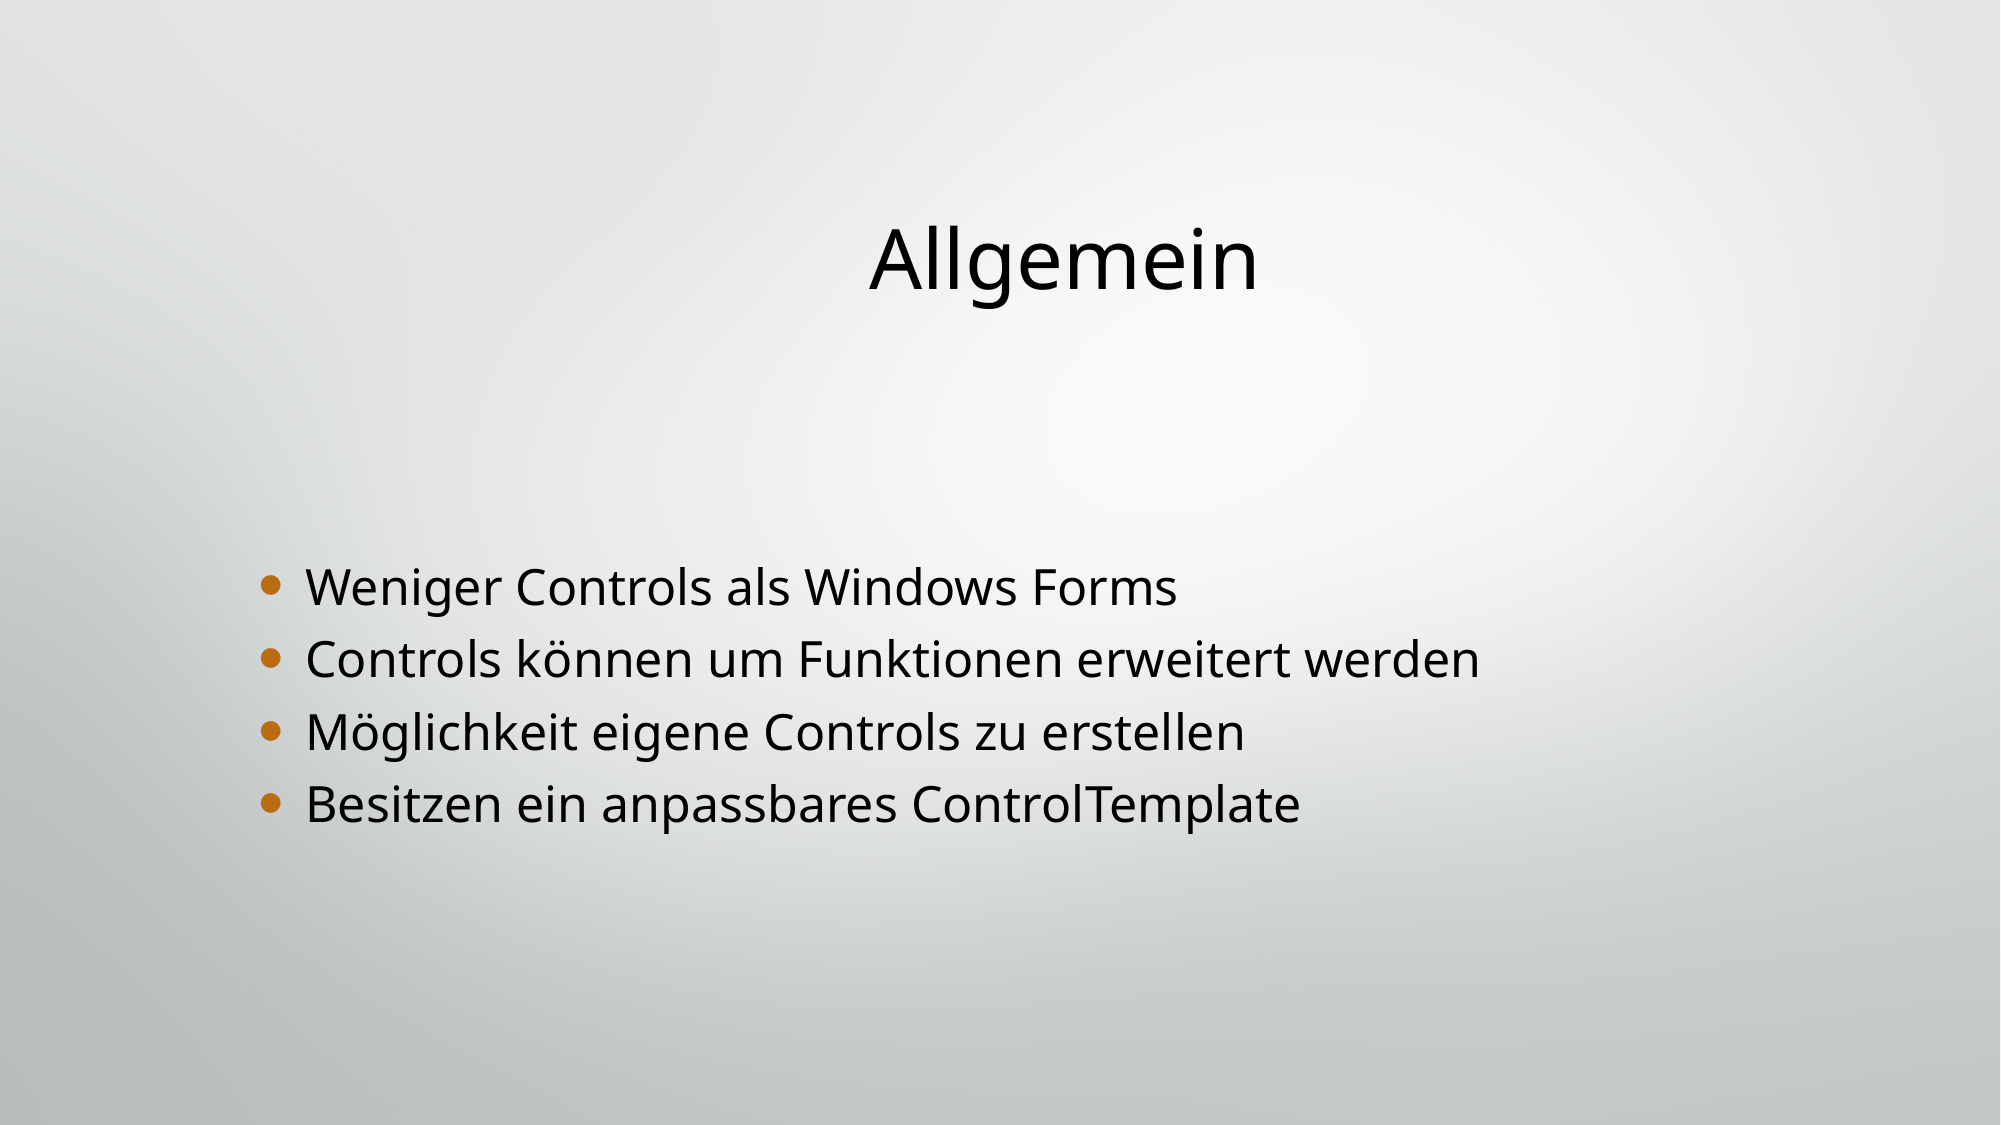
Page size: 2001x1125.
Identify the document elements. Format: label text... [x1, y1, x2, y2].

list Weniger Controls als Windows Forms Controls können um Funktionen erweitert werden Möglichkeit eigene Controls zu erstellen Besitzen ein anpassbares ControlTemplate [243, 437, 1887, 950]
picture [0, 0, 2001, 1125]
title Allgemein [243, 112, 1887, 400]
